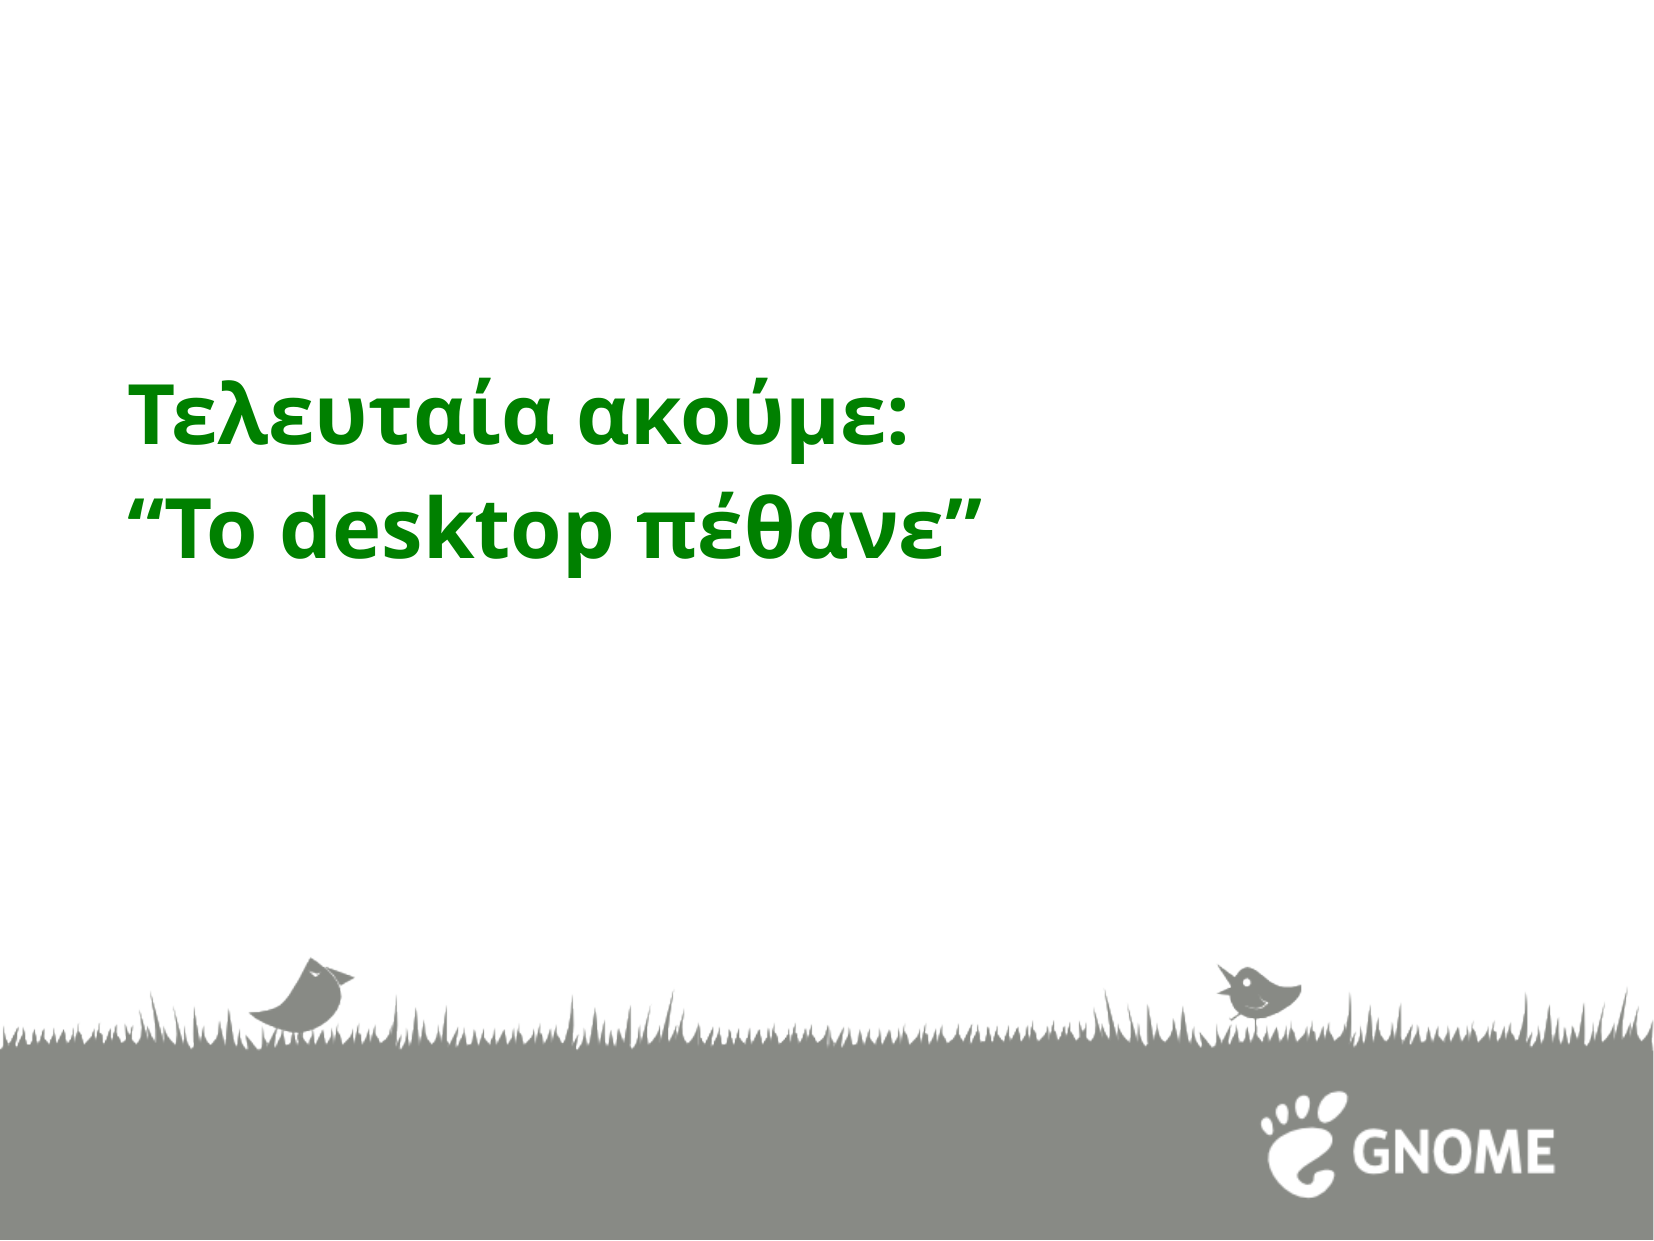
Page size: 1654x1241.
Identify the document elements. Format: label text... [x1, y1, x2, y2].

text_box Τελευταία ακούμε: “Το desktop πέθανε” [112, 348, 1463, 587]
picture [0, 0, 1654, 1241]
